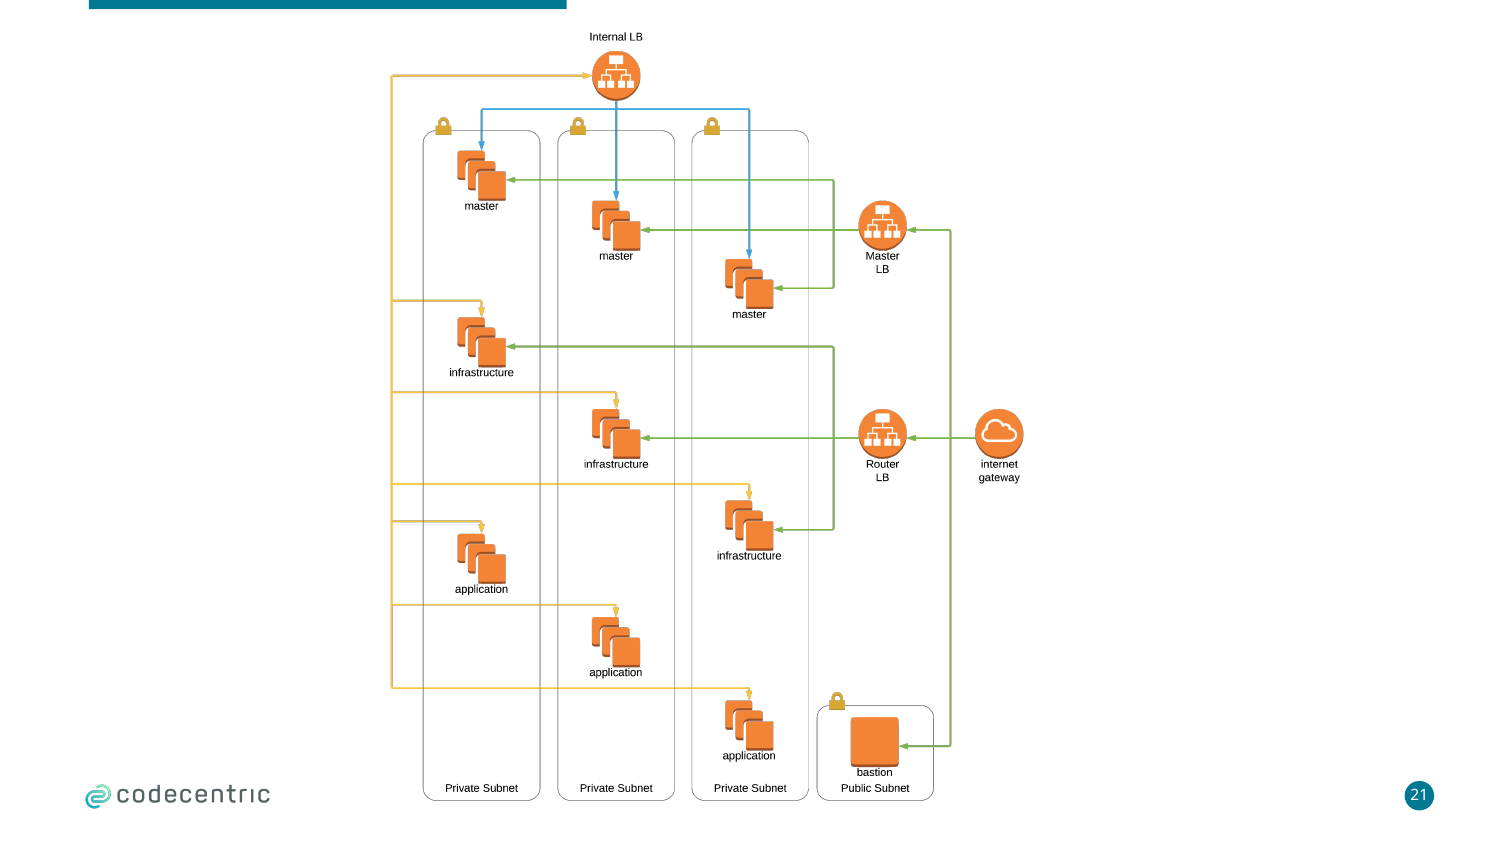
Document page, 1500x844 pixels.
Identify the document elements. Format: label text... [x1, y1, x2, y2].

picture [65, 763, 289, 828]
picture [375, 9, 1040, 817]
slide_number <number> [1396, 783, 1443, 808]
